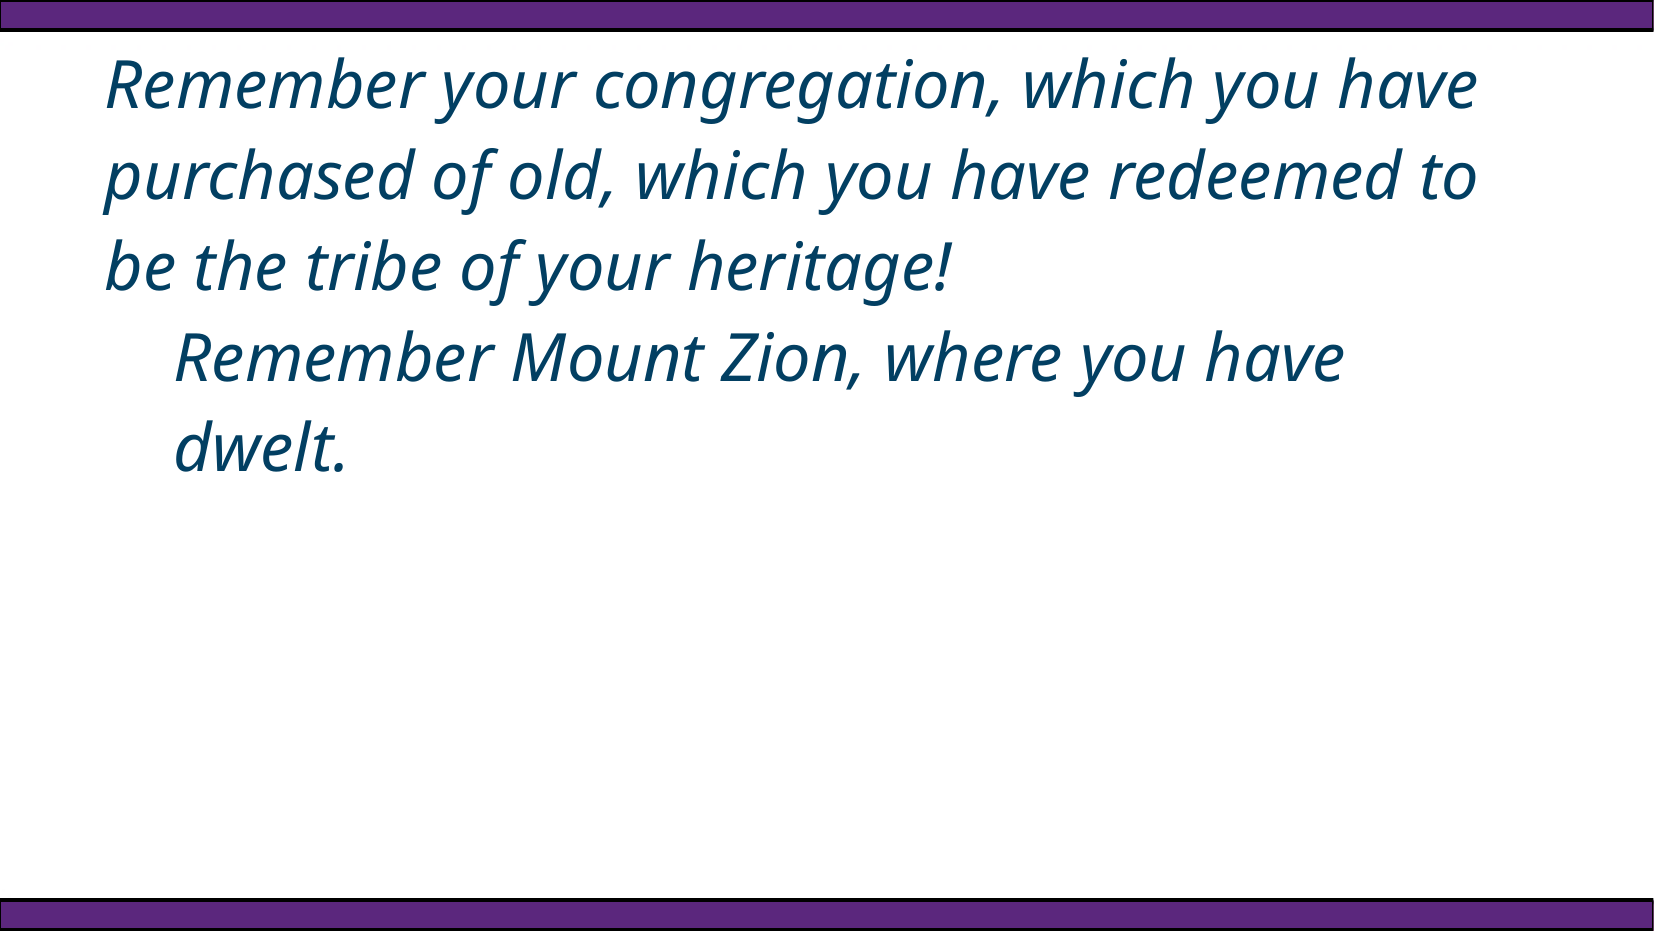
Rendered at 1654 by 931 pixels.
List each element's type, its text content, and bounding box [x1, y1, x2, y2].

picture [0, 31, 1654, 900]
text_box [0, 0, 1654, 31]
text_box Remember your congregation, which you have purchased of old, which you have redeemed to be the tribe of your heritage! Remember Mount Zion, where you have dwelt. [90, 30, 1576, 489]
text_box [0, 900, 1654, 931]
